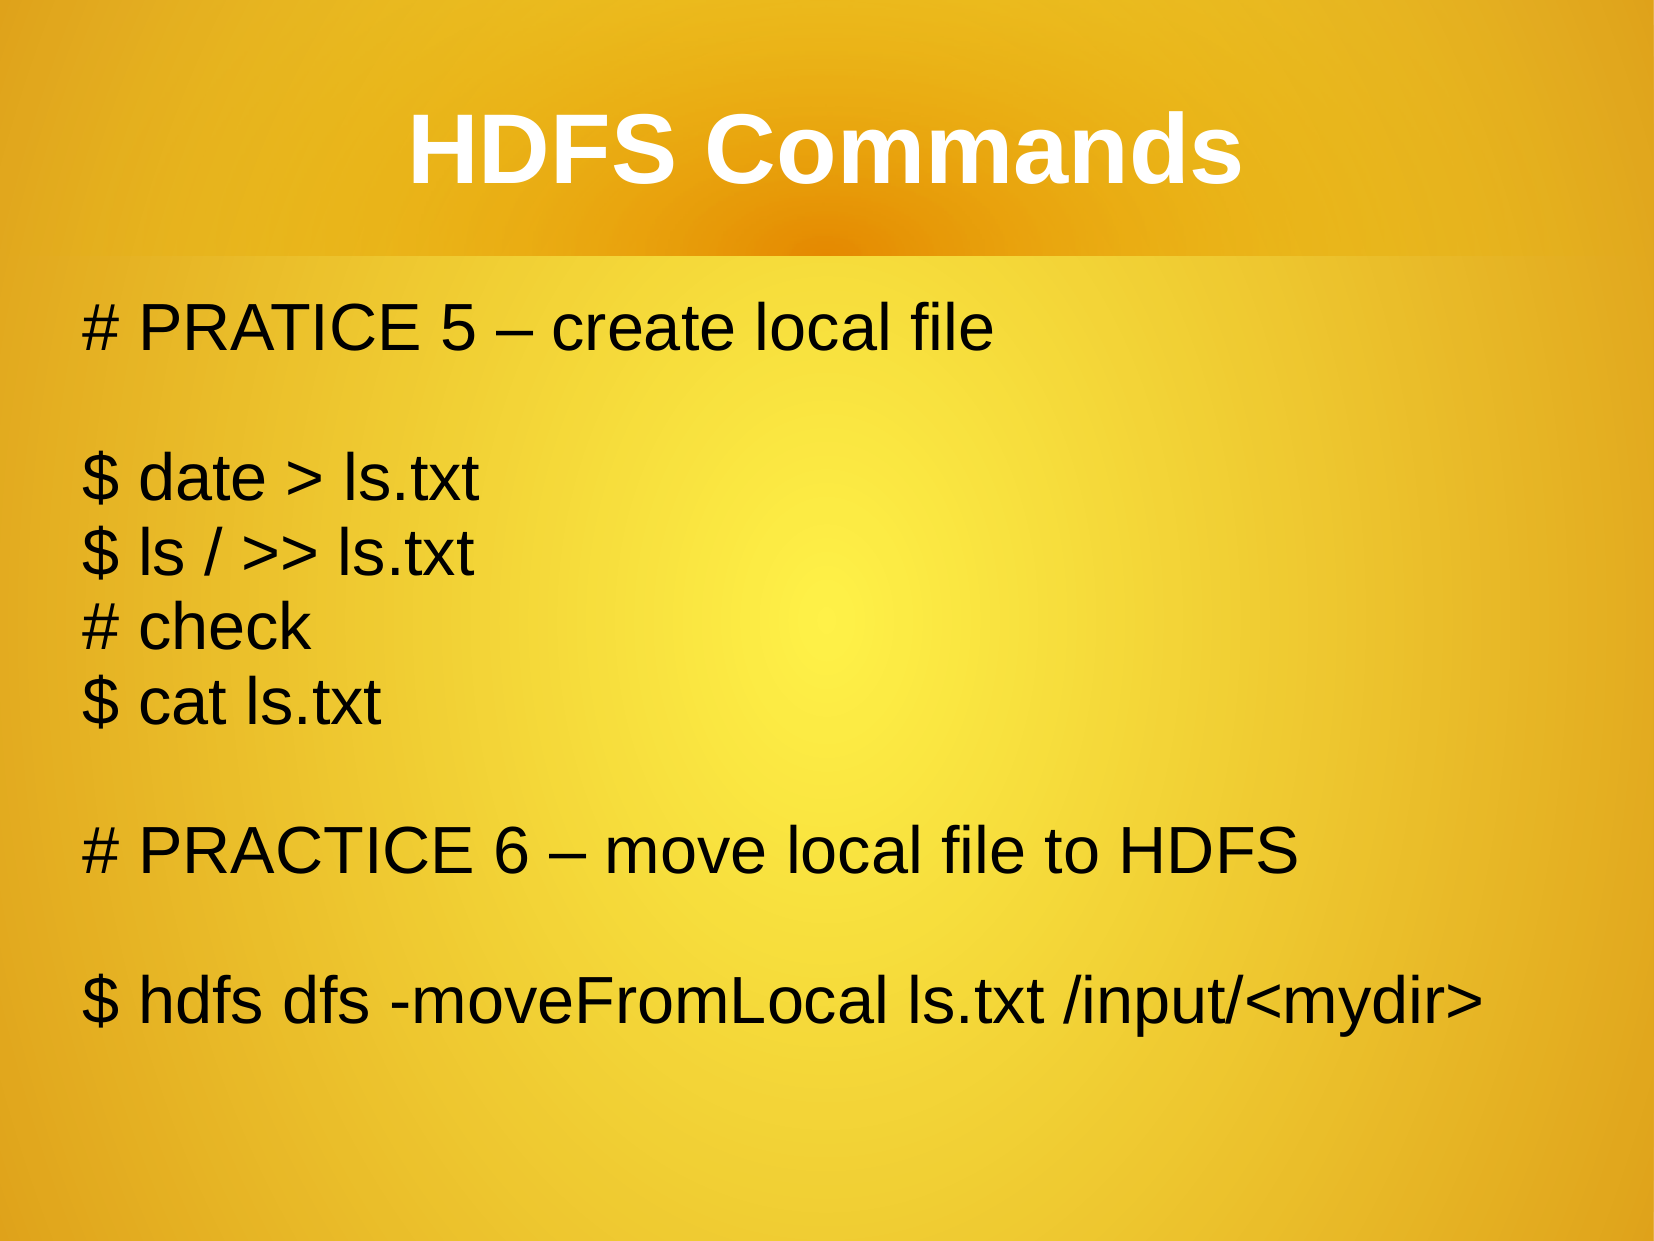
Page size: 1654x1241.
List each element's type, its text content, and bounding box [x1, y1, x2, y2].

subtitle # PRATICE 5 – create local file $ date > ls.txt $ ls / >> ls.txt # check $ cat ls.txt # PRACTICE 6 – move local file to HDFS $ hdfs dfs -moveFromLocal ls.txt /input/<mydir> [82, 290, 1571, 1188]
title HDFS Commands [82, 47, 1571, 252]
